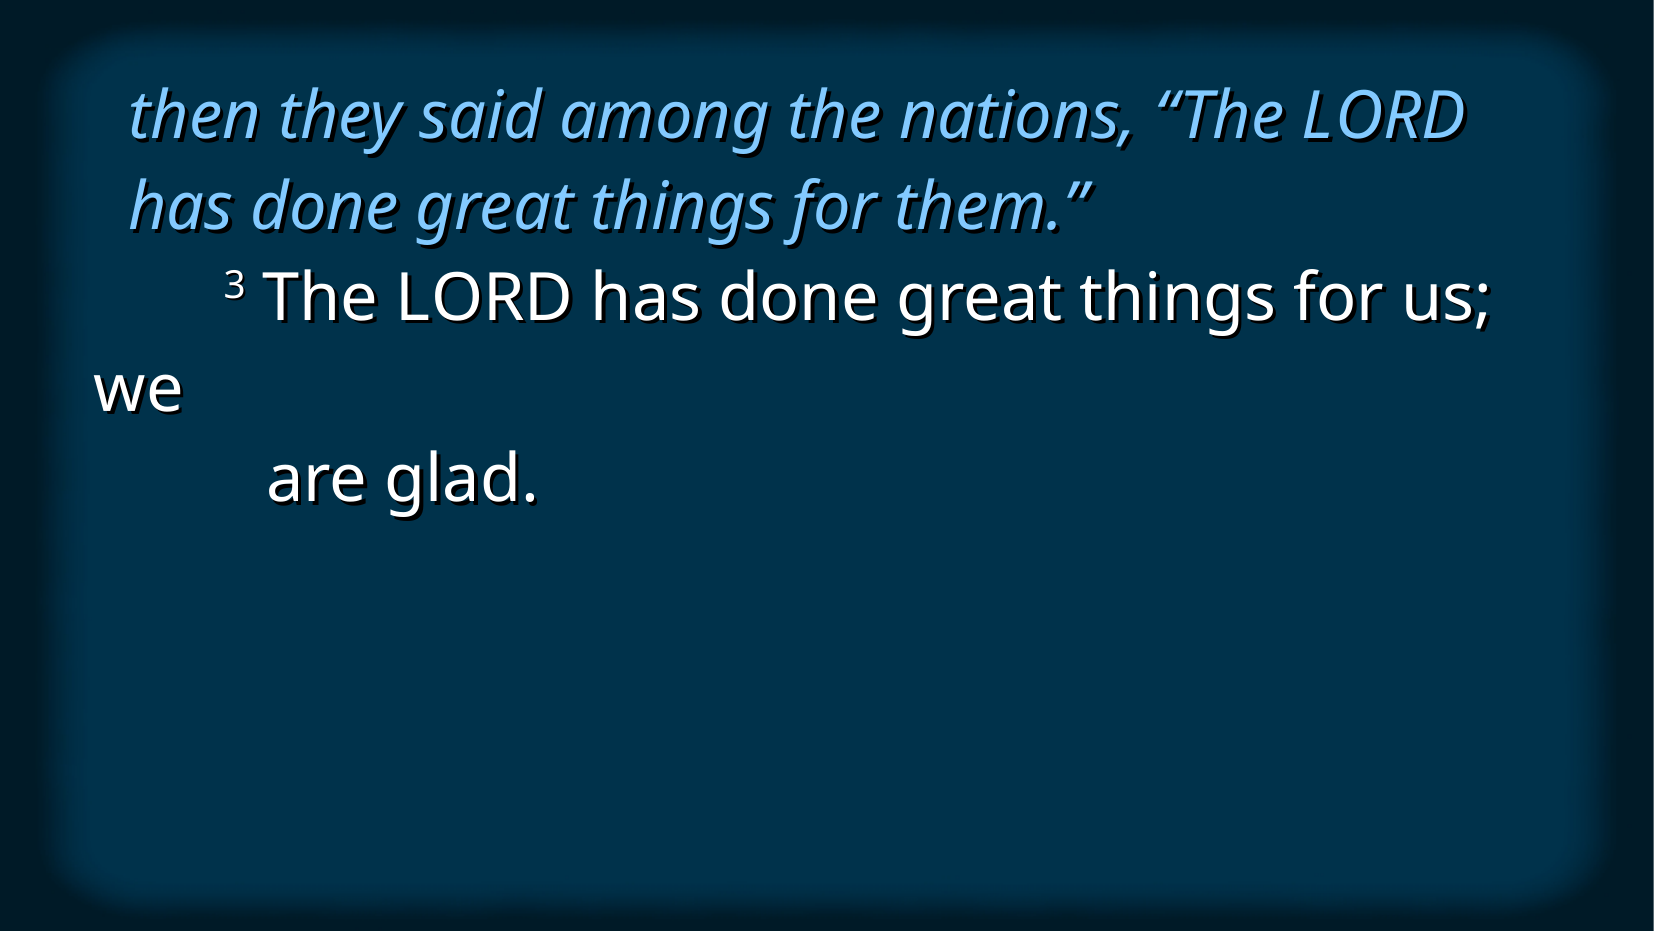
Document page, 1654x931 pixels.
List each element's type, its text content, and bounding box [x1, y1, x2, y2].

picture [0, 0, 1654, 931]
text_box then they said among the nations, “The LORD has done great things for them.” 3 The LORD has done great things for us; we are glad. [60, 60, 1591, 430]
